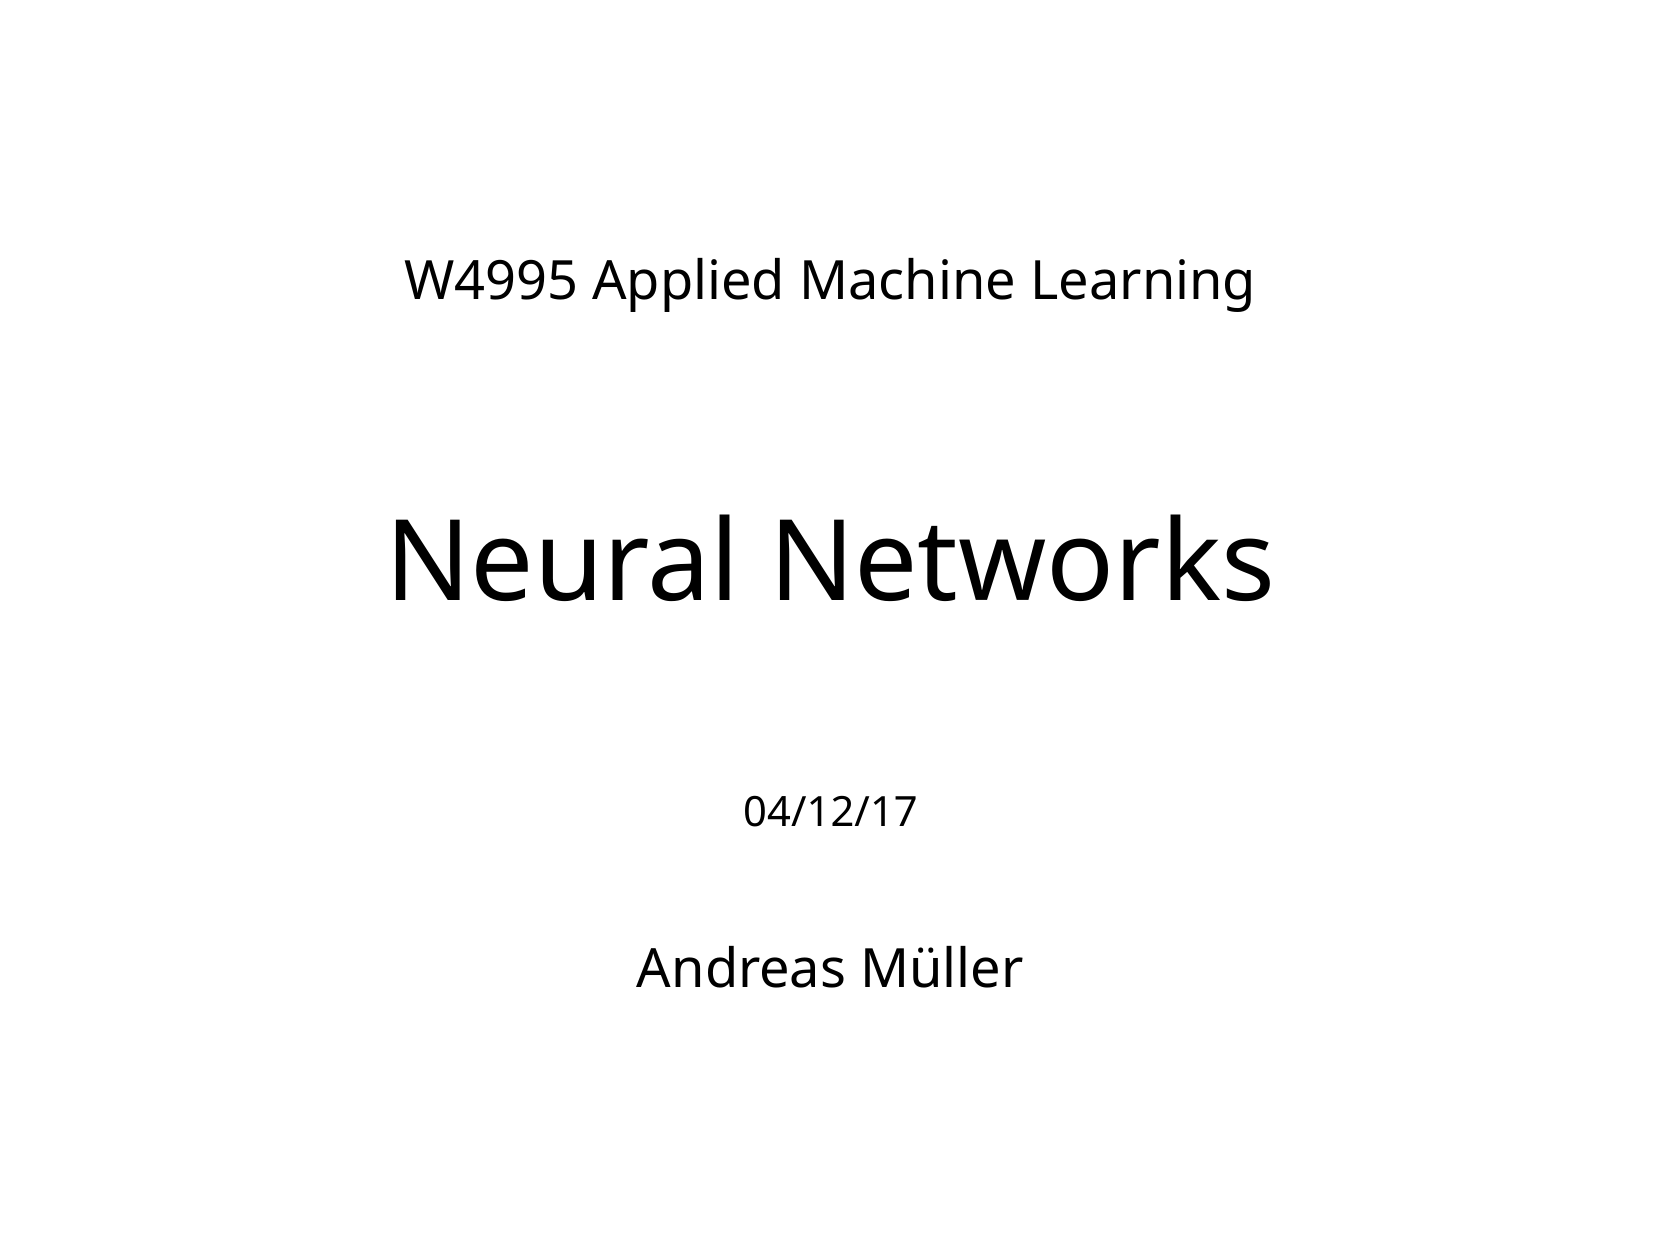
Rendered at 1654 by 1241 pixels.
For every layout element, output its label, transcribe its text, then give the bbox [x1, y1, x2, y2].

text_box W4995 Applied Machine Learning Neural Networks 04/12/17 Andreas Müller [86, 142, 1575, 1103]
